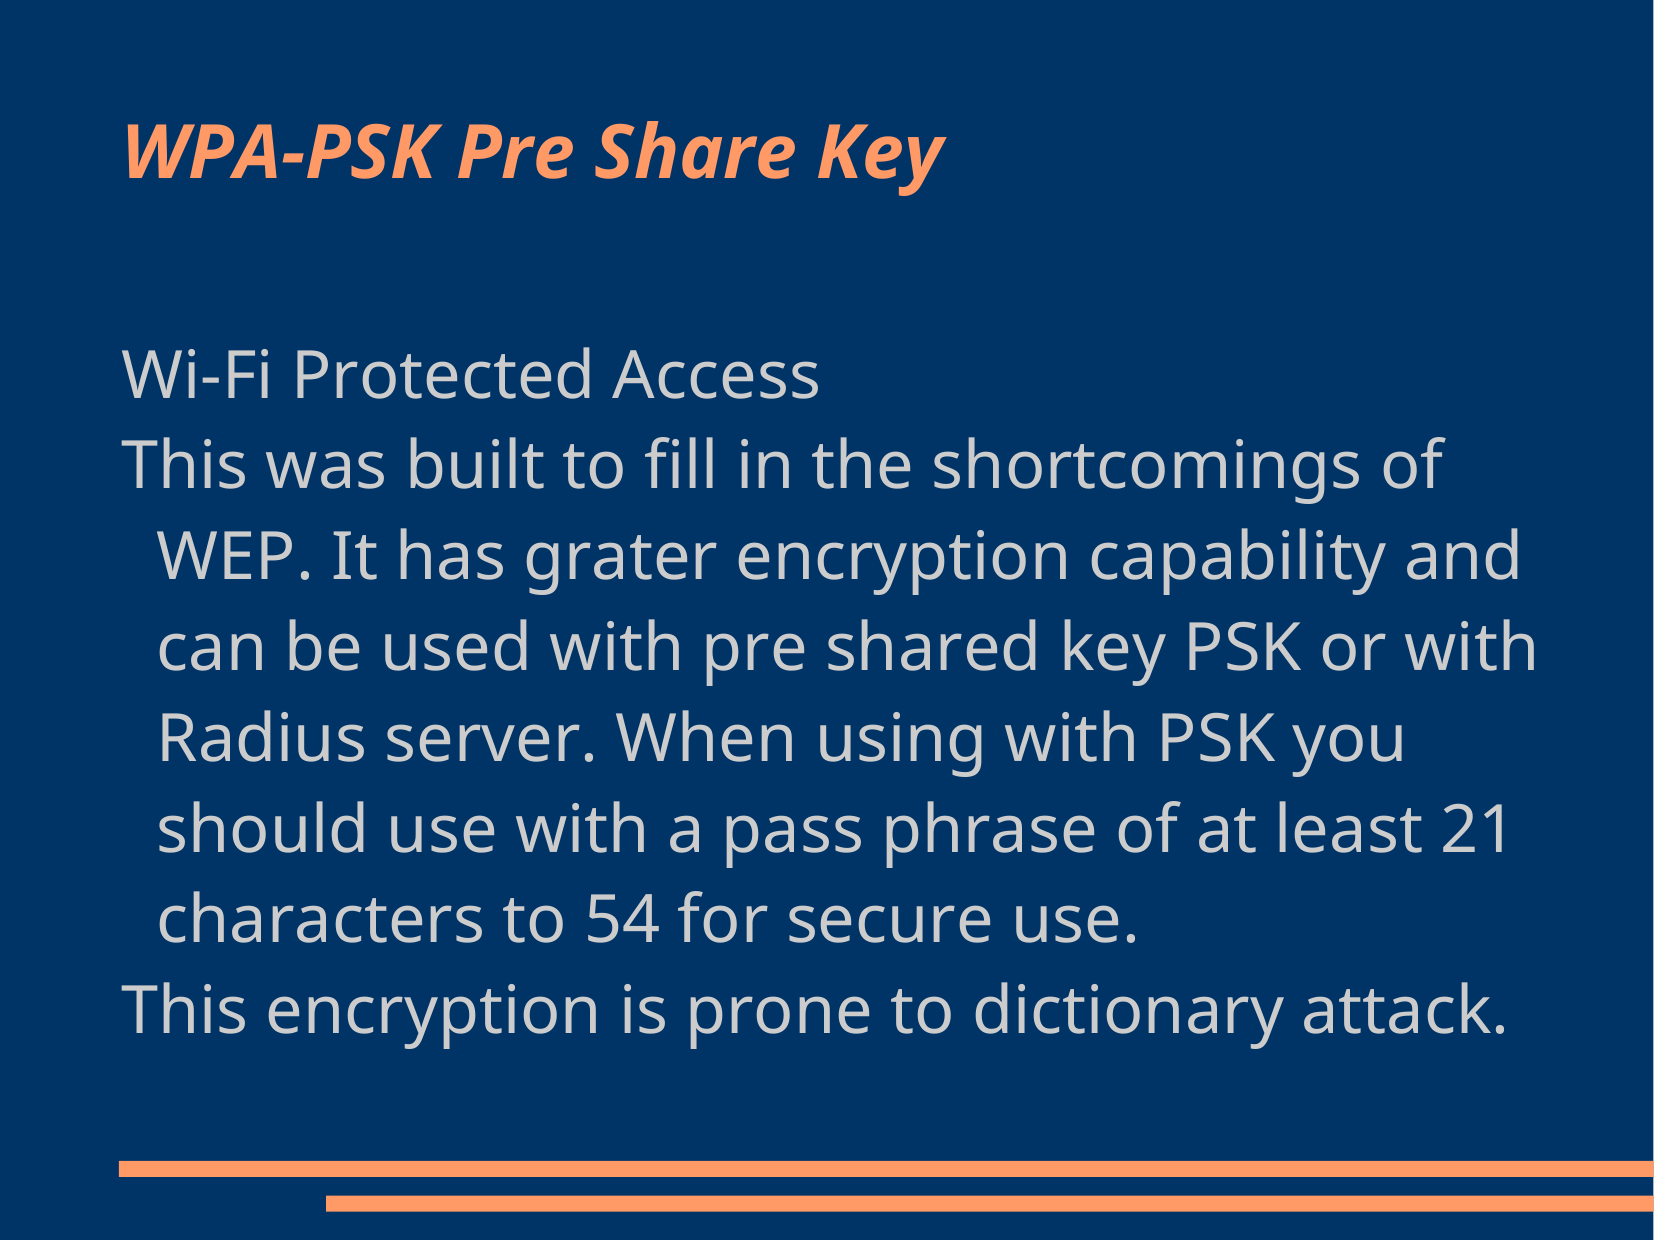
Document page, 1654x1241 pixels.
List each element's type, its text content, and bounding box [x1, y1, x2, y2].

subtitle Wi-Fi Protected Access This was built to fill in the shortcomings of WEP. It has grater encryption capability and can be used with pre shared key PSK or with Radius server. When using with PSK you should use with a pass phrase of at least 21 characters to 54 for secure use. This encryption is prone to dictionary attack. [121, 322, 1561, 1133]
title WPA-PSK Pre Share Key [121, 46, 1534, 254]
